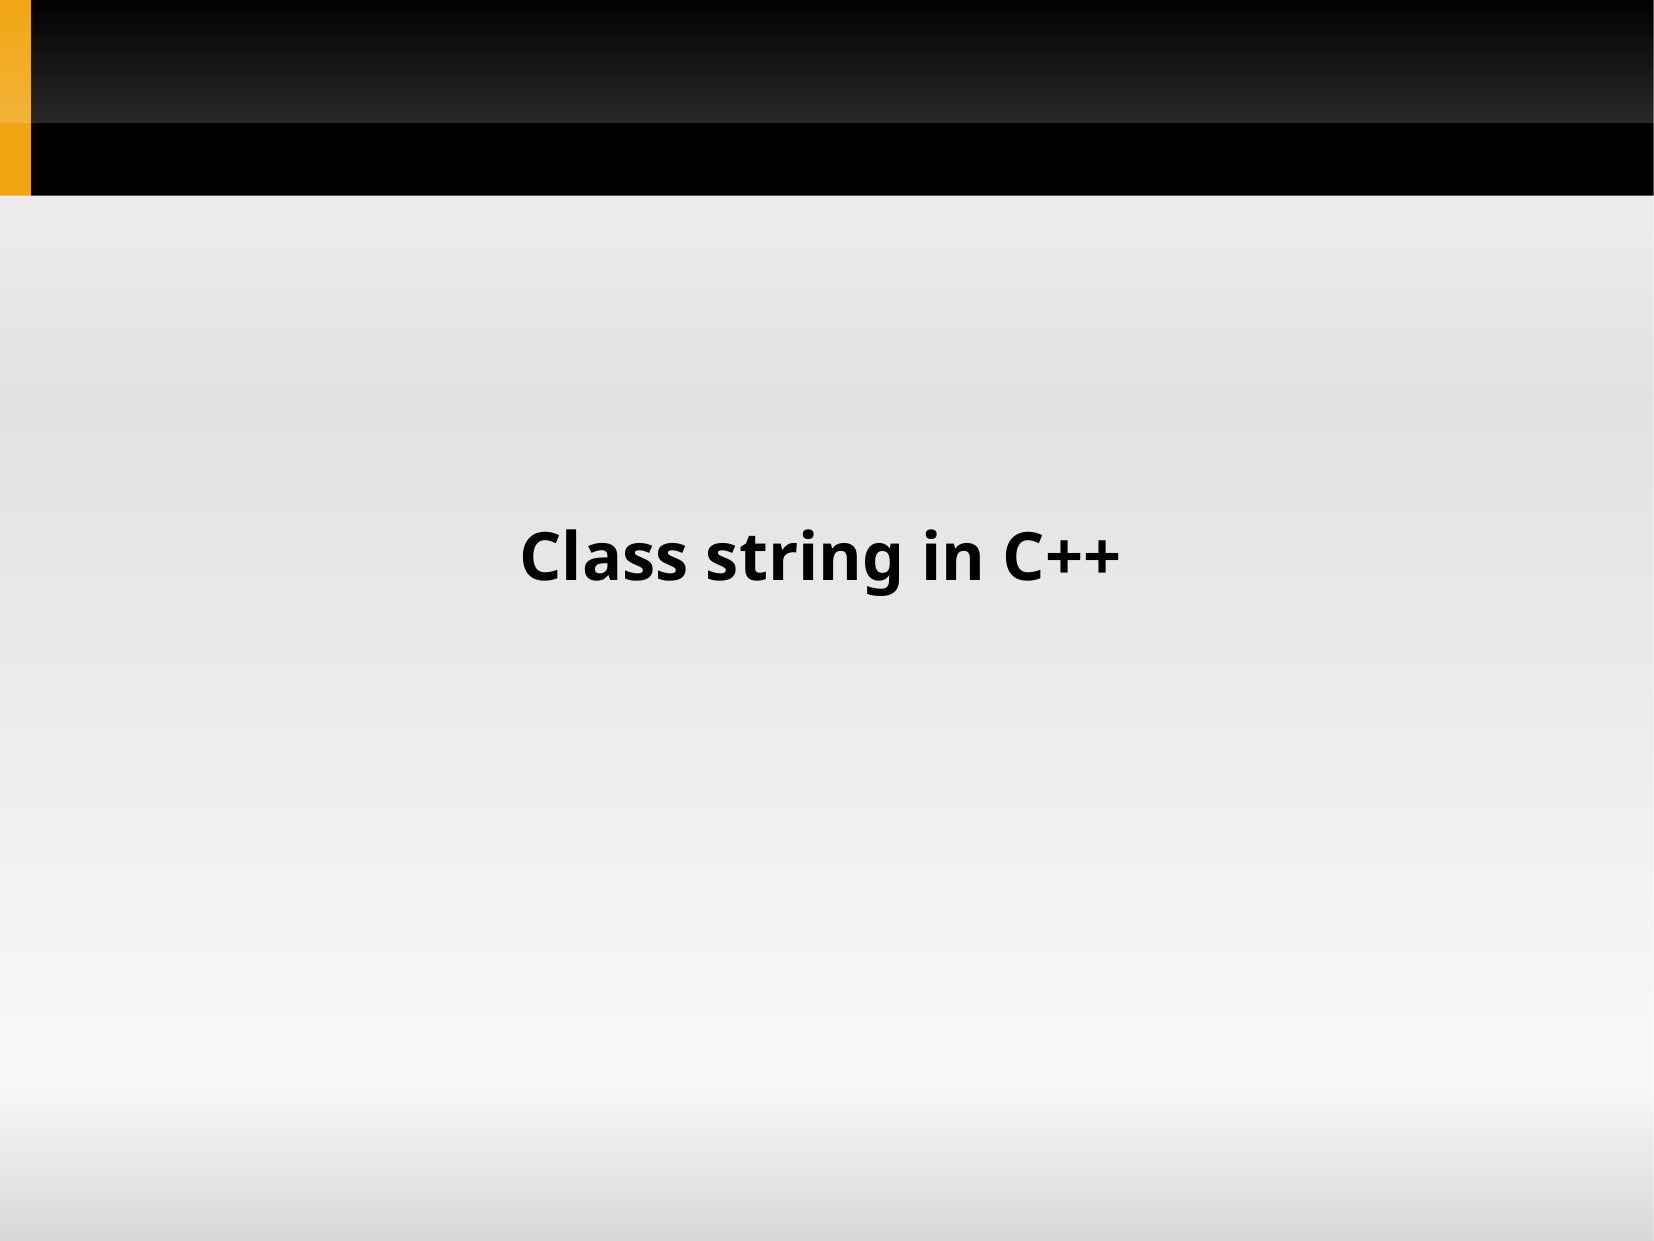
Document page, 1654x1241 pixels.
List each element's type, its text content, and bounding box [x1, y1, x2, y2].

subtitle Class string in C++ [76, 0, 1565, 1109]
picture [0, 0, 1654, 1241]
